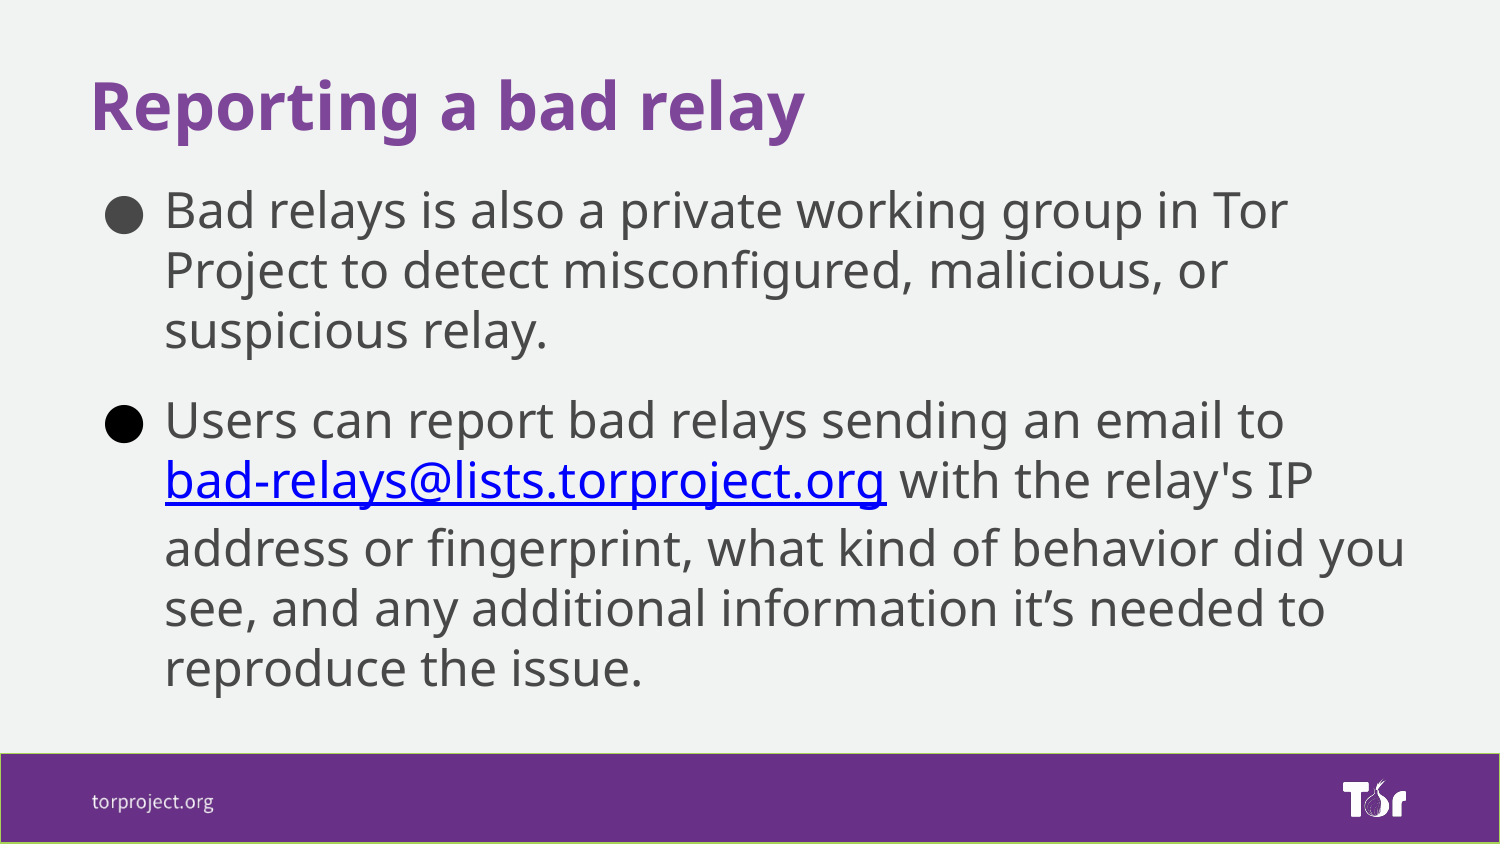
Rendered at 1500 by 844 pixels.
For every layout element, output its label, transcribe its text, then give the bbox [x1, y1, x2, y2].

picture [75, 780, 604, 821]
text_box Bad relays is also a private working group in Tor Project to detect misconfigured, malicious, or suspicious relay. Users can report bad relays sending an email to bad-relays@lists.torproject.org with the relay's IP address or fingerprint, what kind of behavior did you see, and any additional information it’s needed to reproduce the issue. [75, 171, 1425, 728]
picture [1343, 778, 1406, 817]
text_box Reporting a bad relay [75, 33, 1425, 171]
